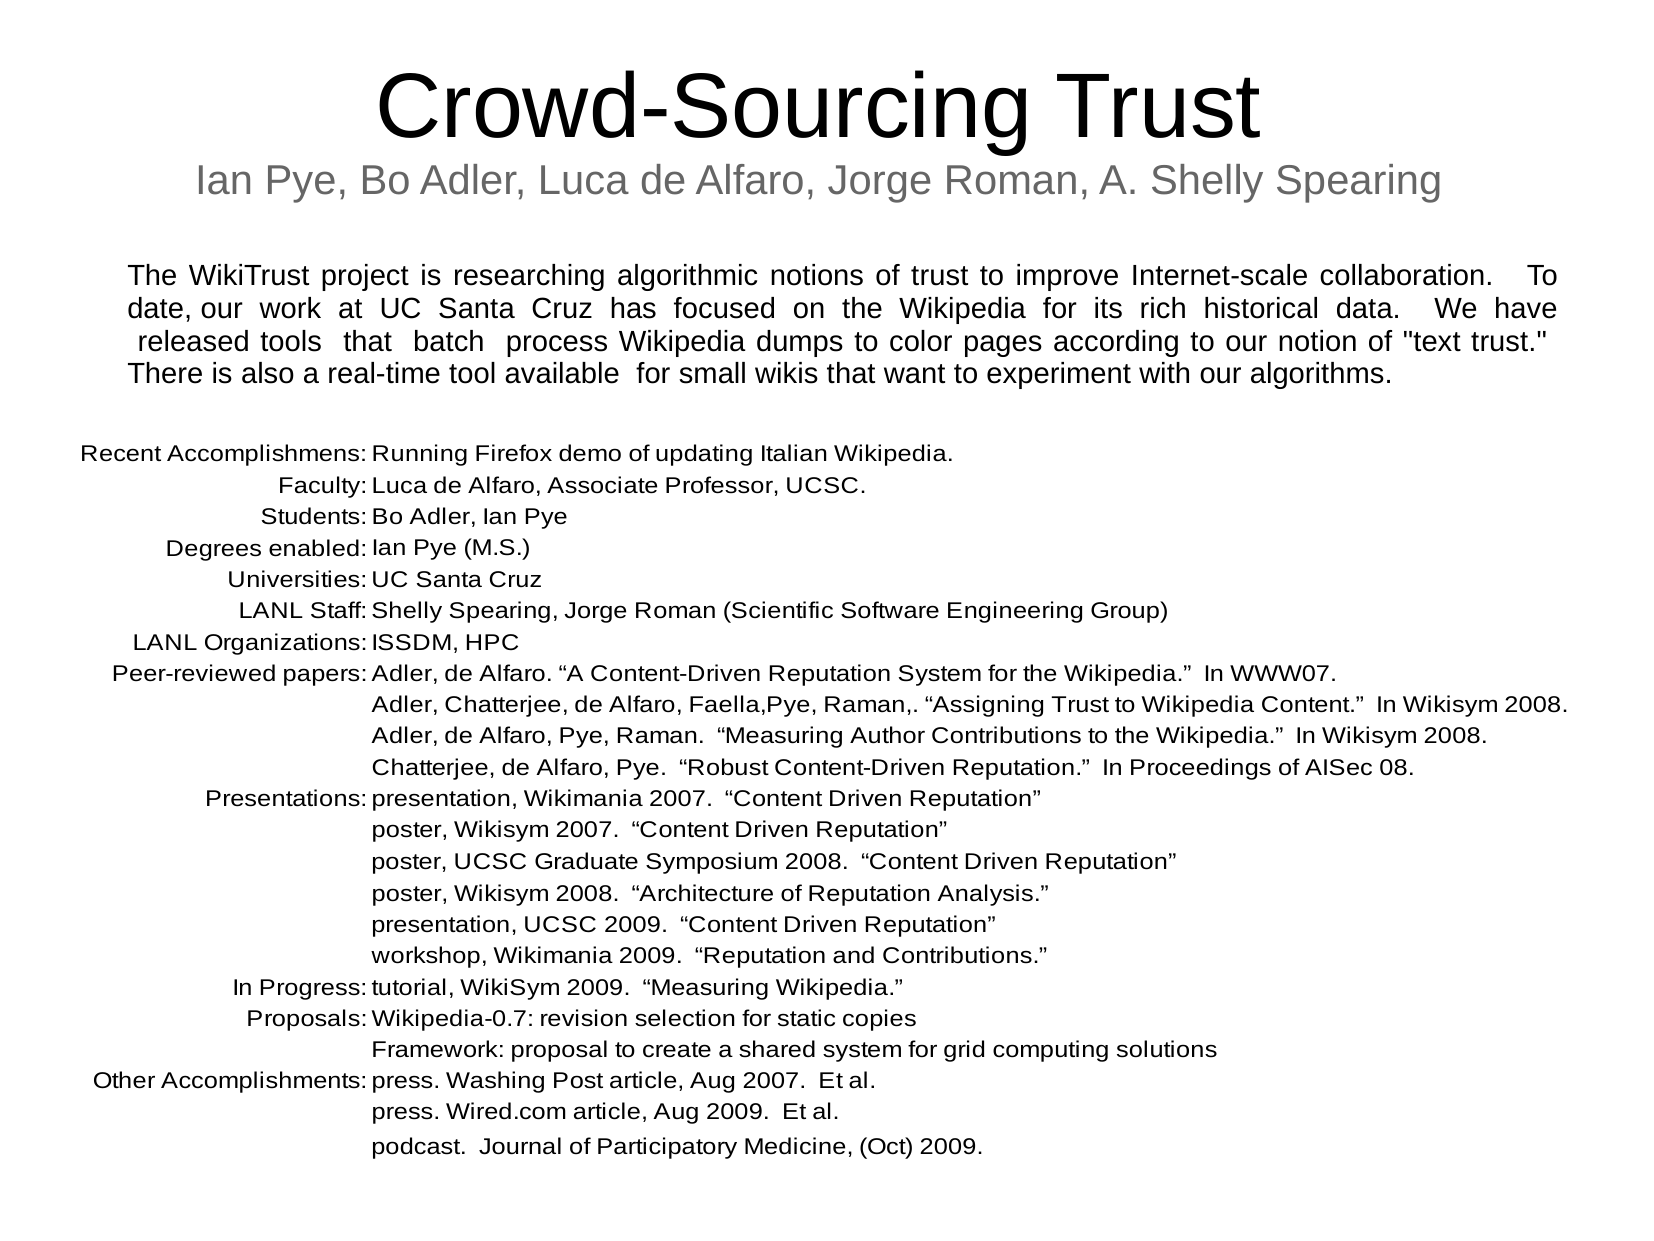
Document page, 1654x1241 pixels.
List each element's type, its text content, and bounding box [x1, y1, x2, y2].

title Crowd-Sourcing Trust Ian Pye, Bo Adler, Luca de Alfaro, Jorge Roman, A. Shelly Spearing [75, 32, 1564, 226]
chart [75, 440, 1587, 1221]
text_box The WikiTrust project is researching algorithmic notions of trust to improve Internet‐scale collaboration. To date, our work at UC Santa Cruz has focused on the Wikipedia for its rich historical data. We have released tools that batch process Wikipedia dumps to color pages according to our notion of "text trust." There is also a real‐time tool available for small wikis that want to experiment with our algorithms. [112, 251, 1576, 413]
